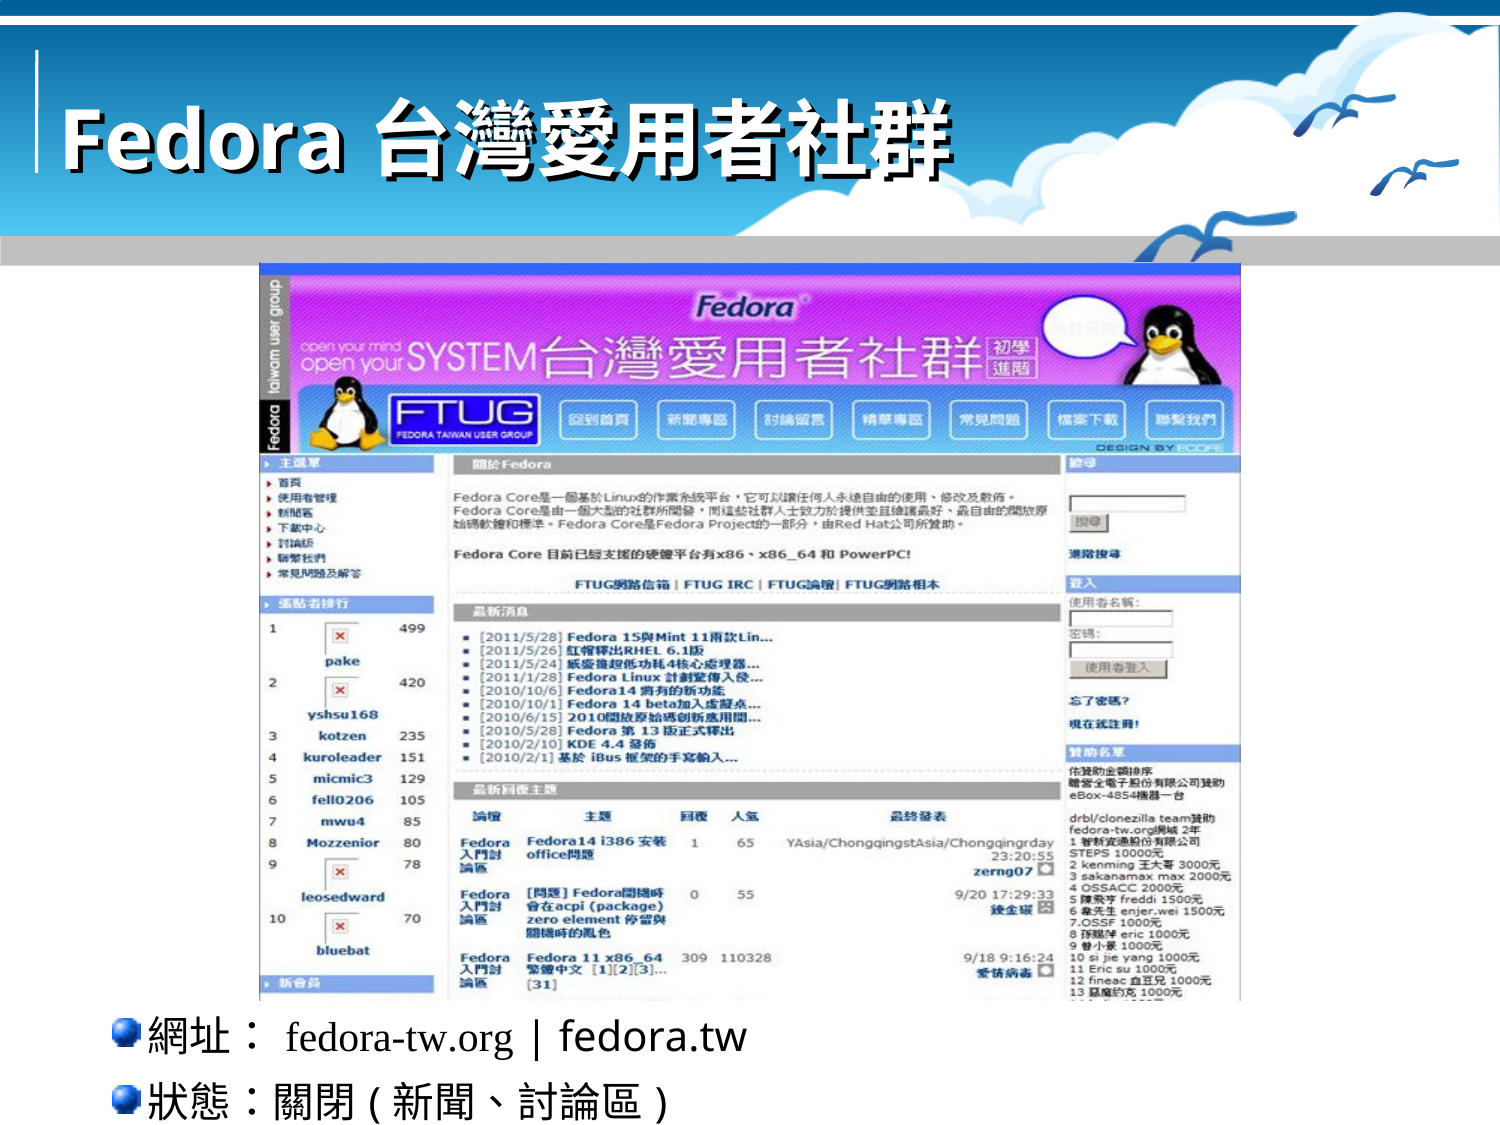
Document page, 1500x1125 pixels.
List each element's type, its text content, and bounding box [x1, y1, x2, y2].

text_box 網址：fedora-tw.org | fedora.tw 狀態：關閉(新聞、討論區) [97, 995, 1422, 1108]
title Fedora台灣愛用者社群 [59, 86, 1465, 186]
picture [112, 1108, 141, 1114]
picture [259, 12, 1500, 1002]
